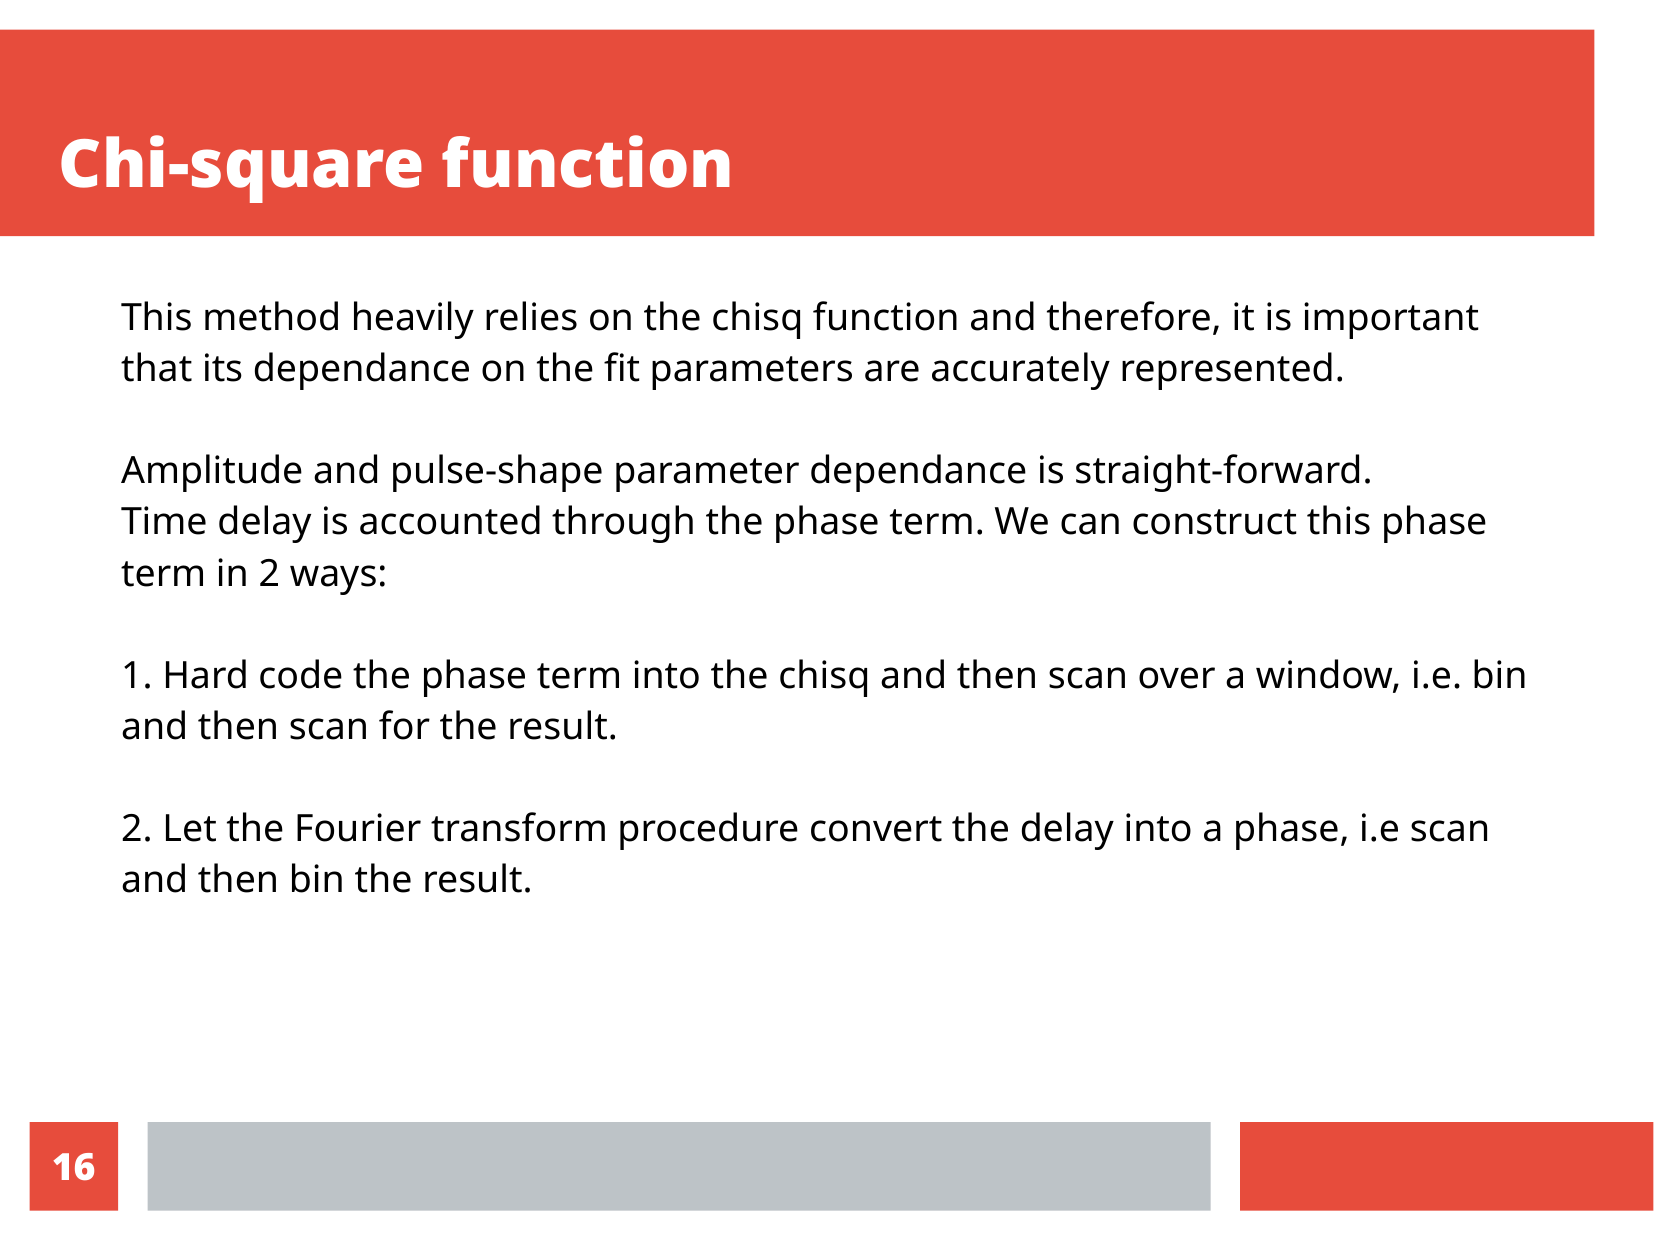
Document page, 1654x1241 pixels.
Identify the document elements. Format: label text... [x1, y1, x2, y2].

text_box This method heavily relies on the chisq function and therefore, it is important that its dependance on the fit parameters are accurately represented. Amplitude and pulse-shape parameter dependance is straight-forward. Time delay is accounted through the phase term. We can construct this phase term in 2 ways: 1. Hard code the phase term into the chisq and then scan over a window, i.e. bin and then scan for the result. 2. Let the Fourier transform procedure convert the delay into a phase, i.e scan and then bin the result. [106, 283, 1548, 865]
title Chi-square function [59, 59, 1595, 207]
